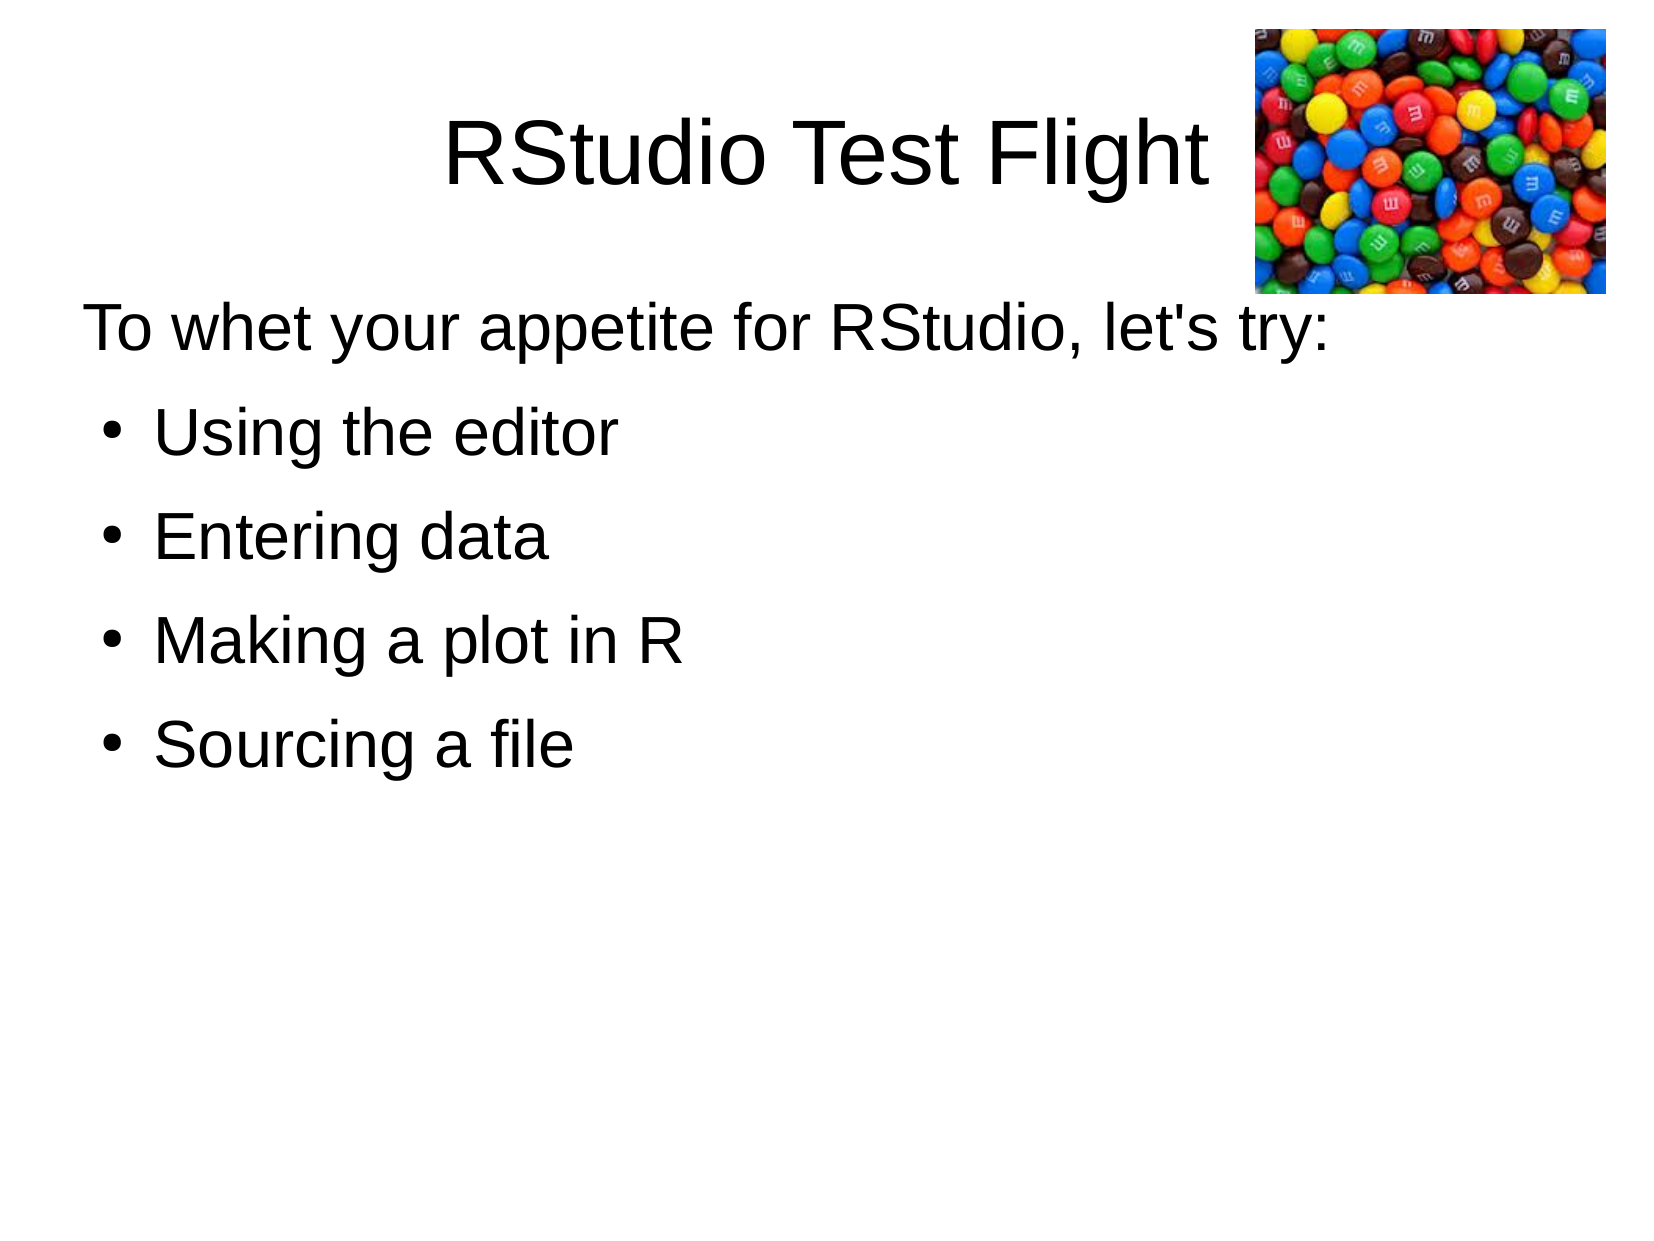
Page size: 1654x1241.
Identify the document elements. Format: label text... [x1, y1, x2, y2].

list To whet your appetite for RStudio, let's try: Using the editor Entering data Making a plot in R Sourcing a file [82, 290, 1538, 1010]
title RStudio Test Flight [82, 49, 1255, 257]
picture [1255, 29, 1606, 294]
